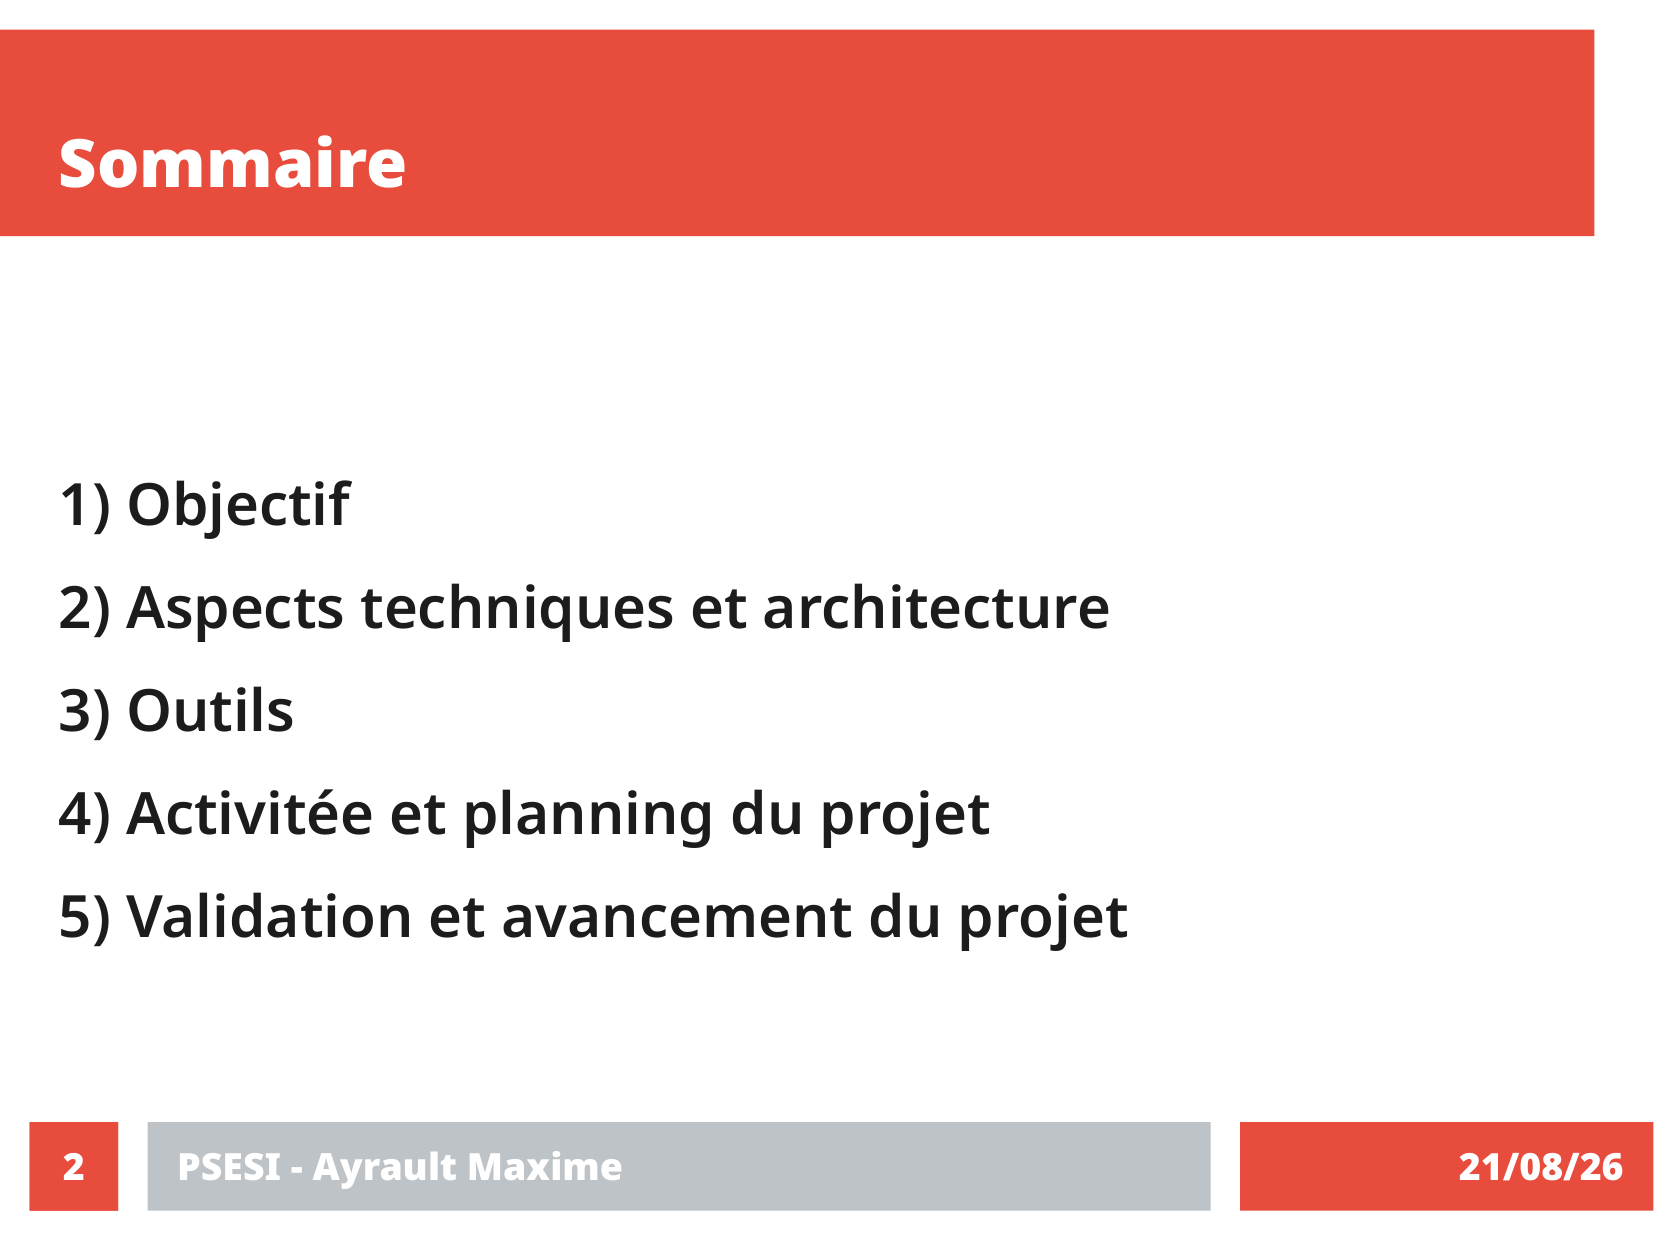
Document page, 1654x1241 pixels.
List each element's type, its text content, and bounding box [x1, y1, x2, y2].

list 1) Objectif 2) Aspects techniques et architecture 3) Outils 4) Activitée et planning du projet 5) Validation et avancement du projet [59, 324, 1565, 1093]
title Sommaire [59, 59, 1595, 207]
